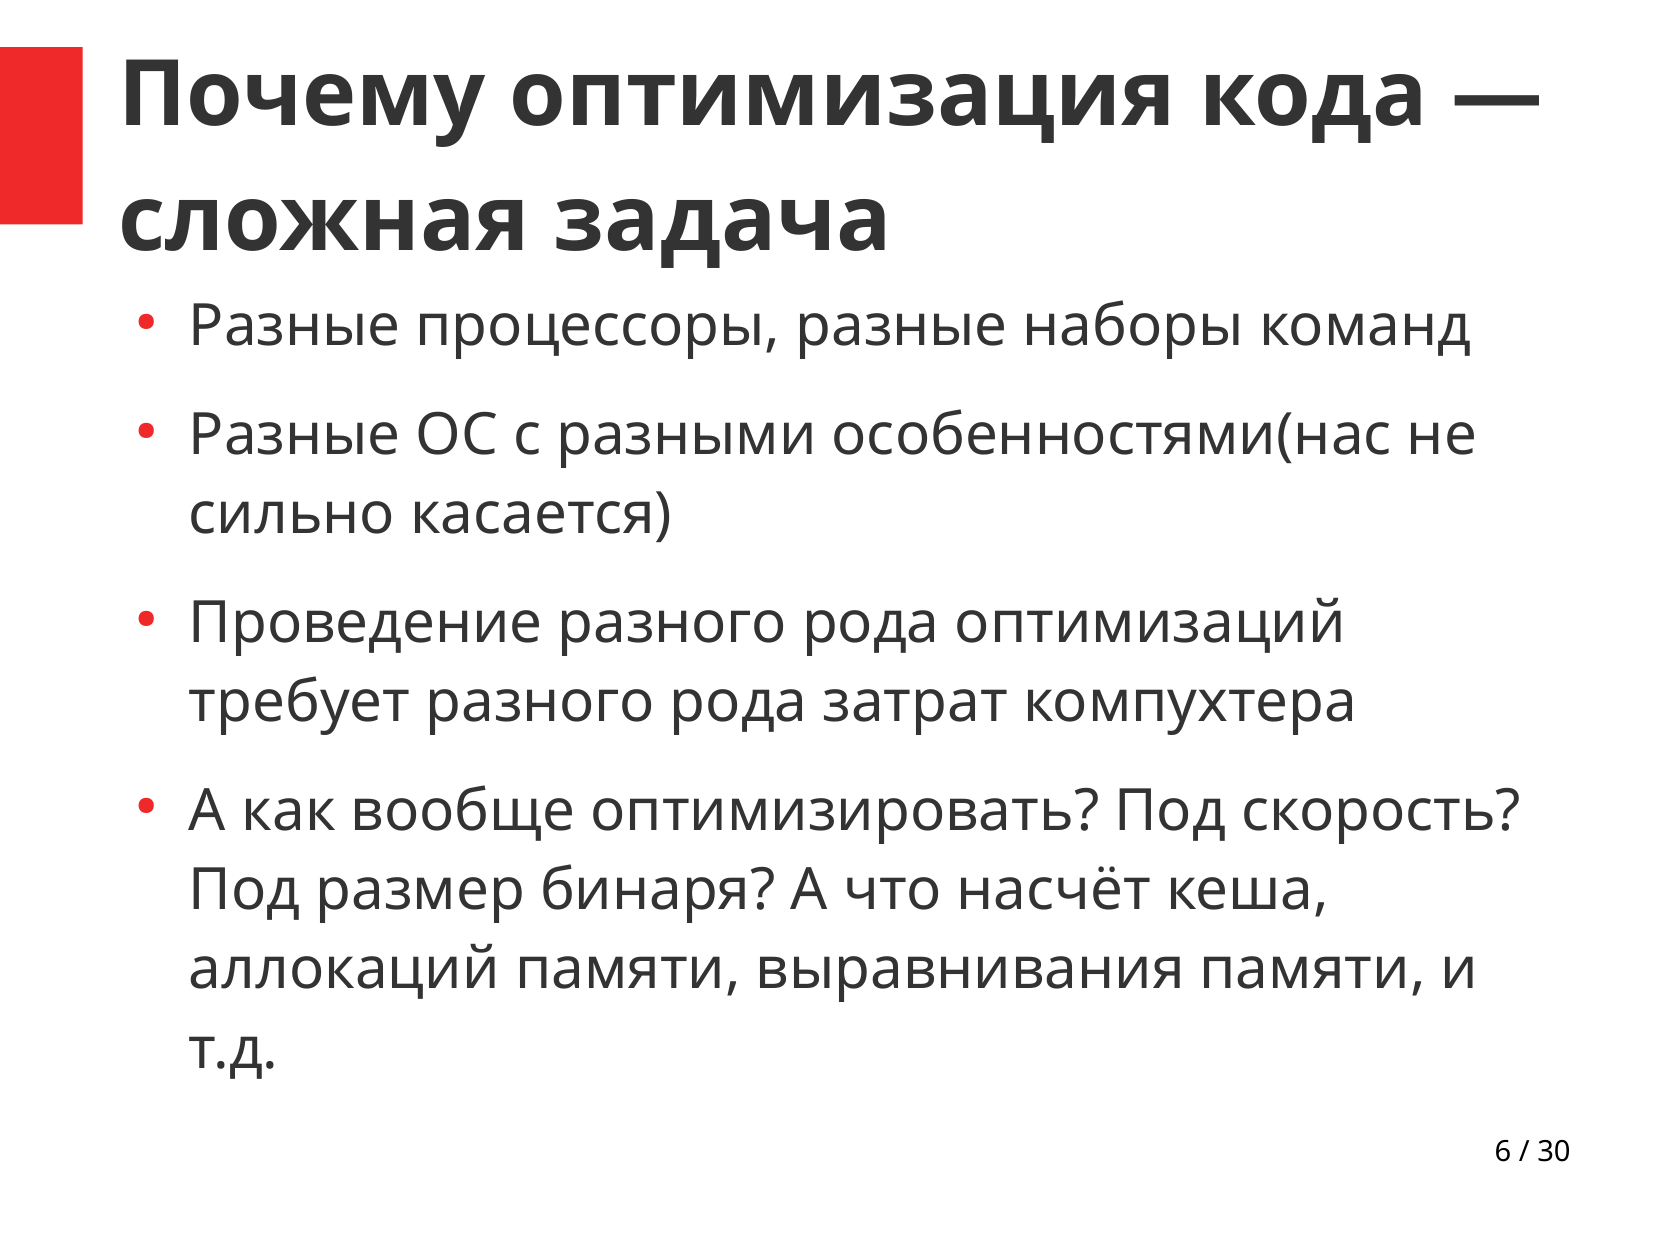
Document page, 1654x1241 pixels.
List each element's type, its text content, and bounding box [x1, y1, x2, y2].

list Разные процессоры, разные наборы команд Разные ОС с разными особенностями(нас не сильно касается) Проведение разного рода оптимизаций требует разного рода затрат компухтера А как вообще оптимизировать? Под скорость? Под размер бинаря? А что насчёт кеша, аллокаций памяти, выравнивания памяти, и т.д. [118, 283, 1536, 1074]
title Почему оптимизация кода — сложная задача [118, 45, 1571, 260]
